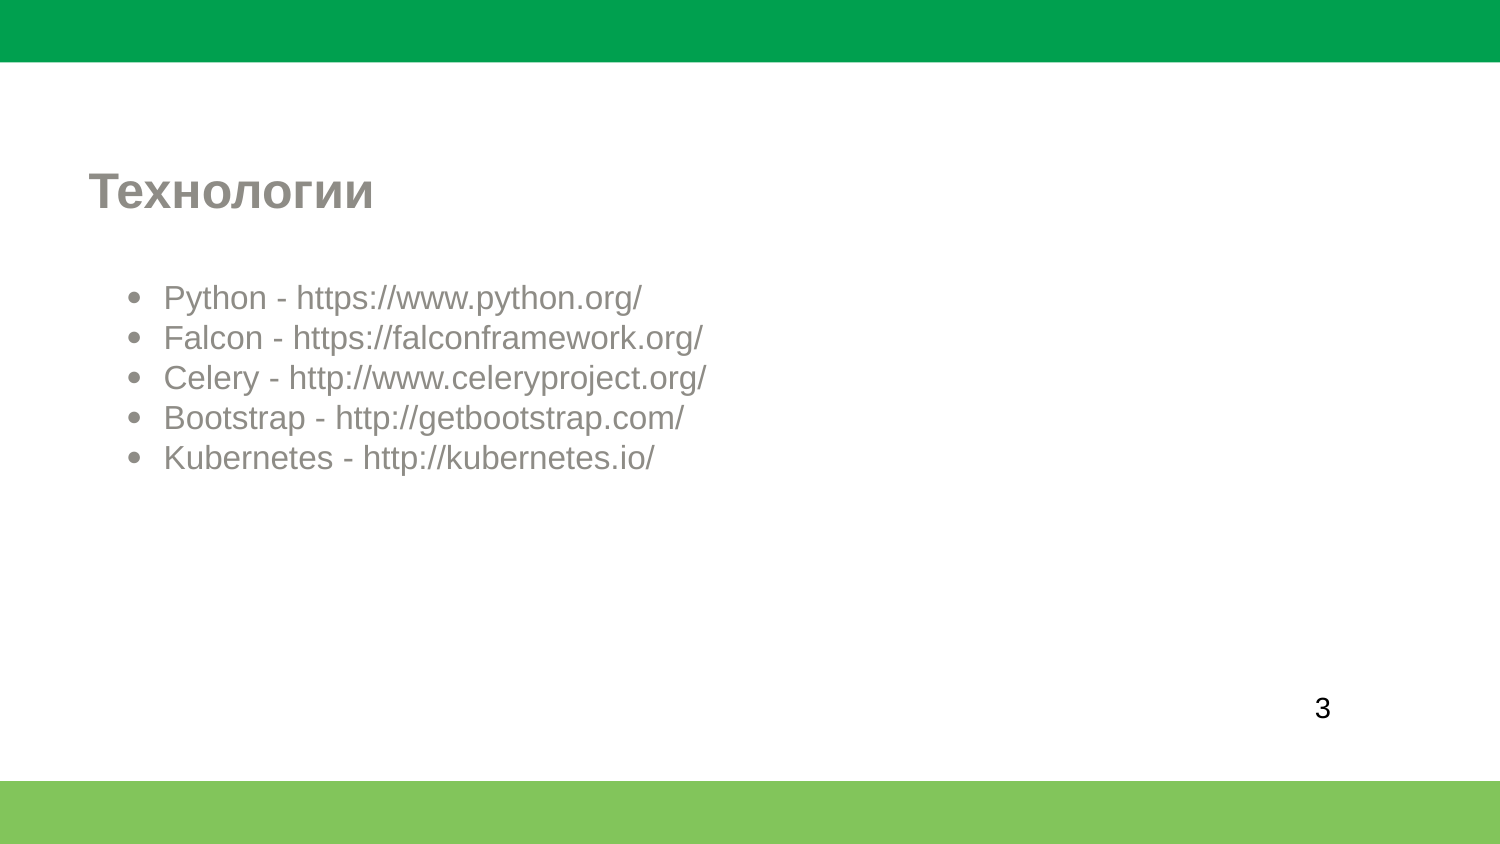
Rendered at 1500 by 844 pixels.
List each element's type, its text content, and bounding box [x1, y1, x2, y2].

title Технологии [75, 127, 1075, 250]
slide_number <number> [1299, 675, 1390, 740]
list Python - https://www.python.org/ Falcon - https://falconframework.org/ Celery - http://www.celeryproject.org/ Bootstrap - http://getbootstrap.com/ Kubernetes - http://kubernetes.io/ [75, 262, 1075, 625]
